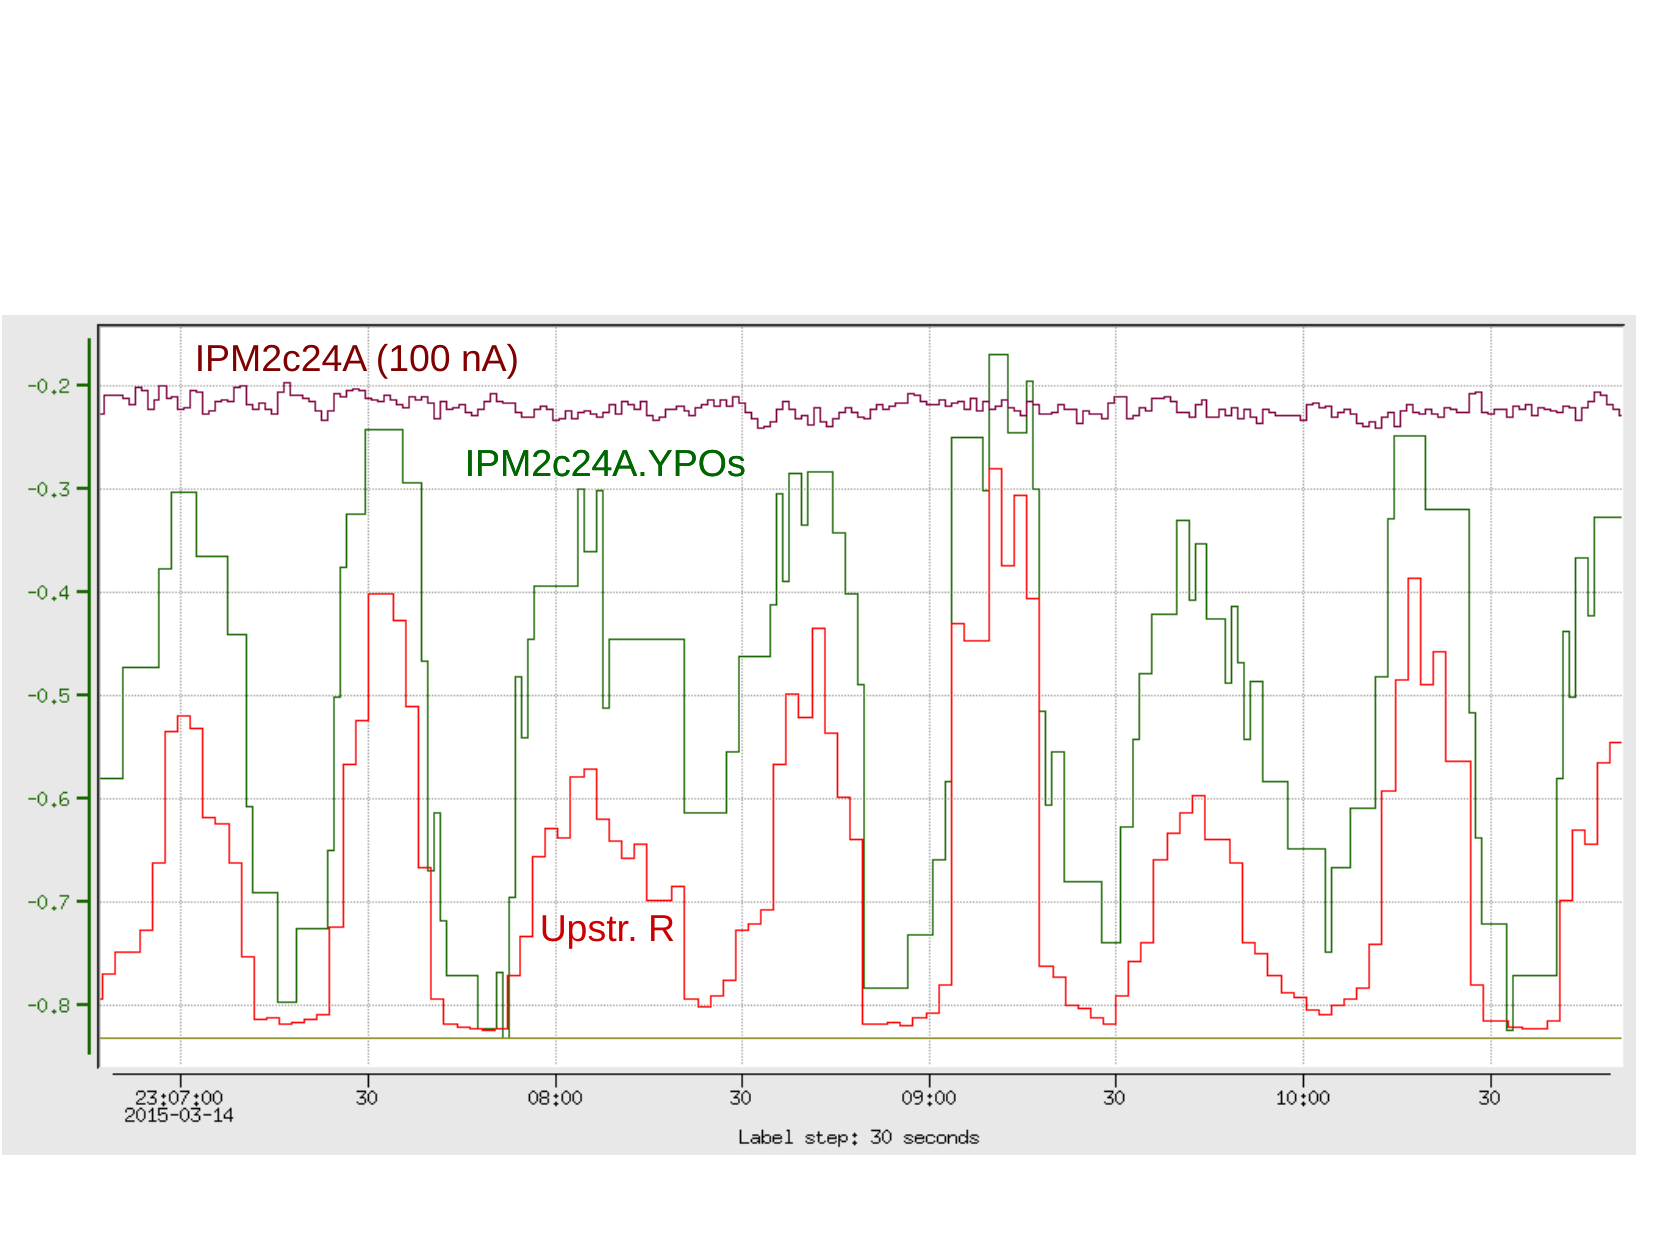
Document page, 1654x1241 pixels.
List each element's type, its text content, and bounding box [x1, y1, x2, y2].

text_box Upstr. R [525, 900, 691, 957]
text_box IPM2c24A.YPOs [450, 435, 766, 492]
text_box IPM2c24A (100 nA) [180, 330, 535, 387]
picture [2, 315, 1636, 1156]
